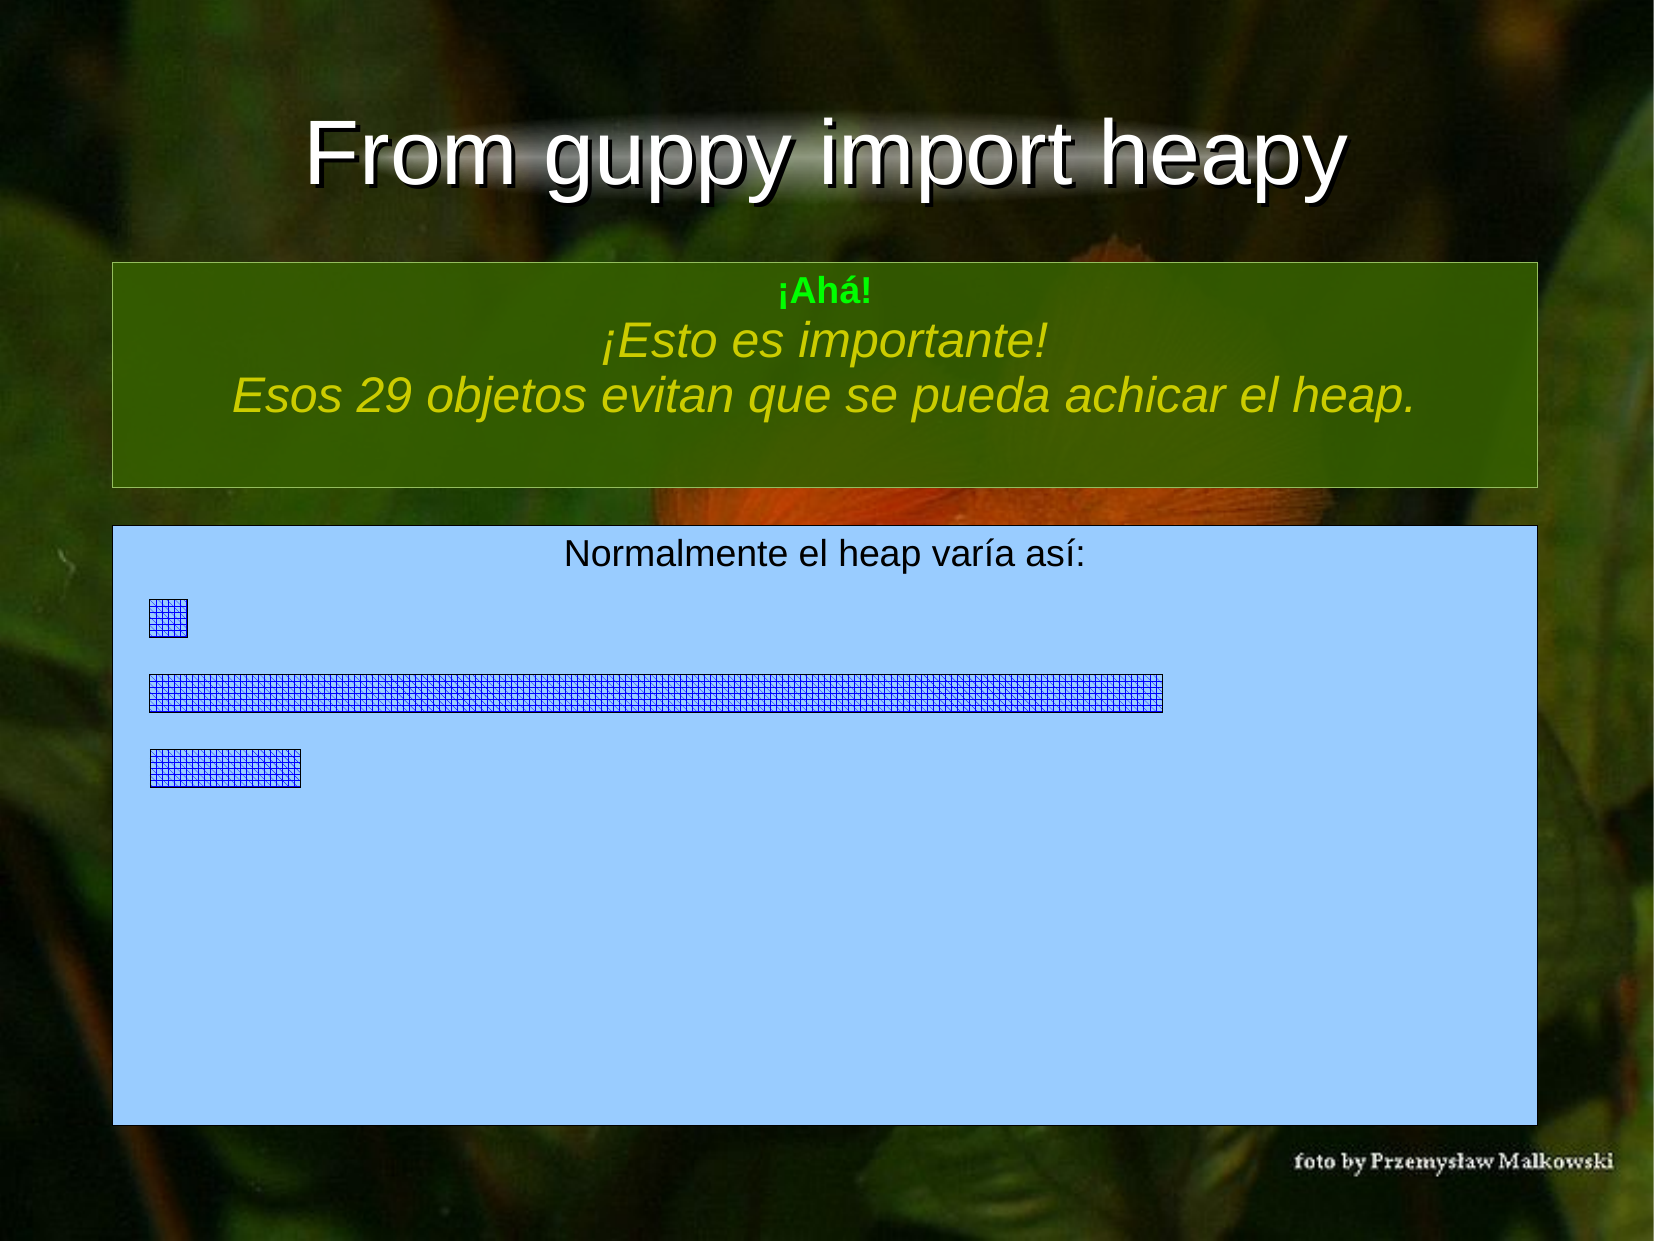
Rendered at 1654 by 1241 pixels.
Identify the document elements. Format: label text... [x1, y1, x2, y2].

title From guppy import heapy [82, 49, 1571, 257]
text_box Normalmente el heap varía así: [112, 525, 1538, 1126]
picture [0, 0, 1654, 1241]
text_box [149, 674, 1163, 713]
text_box [149, 599, 188, 638]
text_box ¡Ahá! ¡Esto es importante! Esos 29 objetos evitan que se pueda achicar el heap. [112, 262, 1538, 488]
text_box [150, 749, 301, 788]
